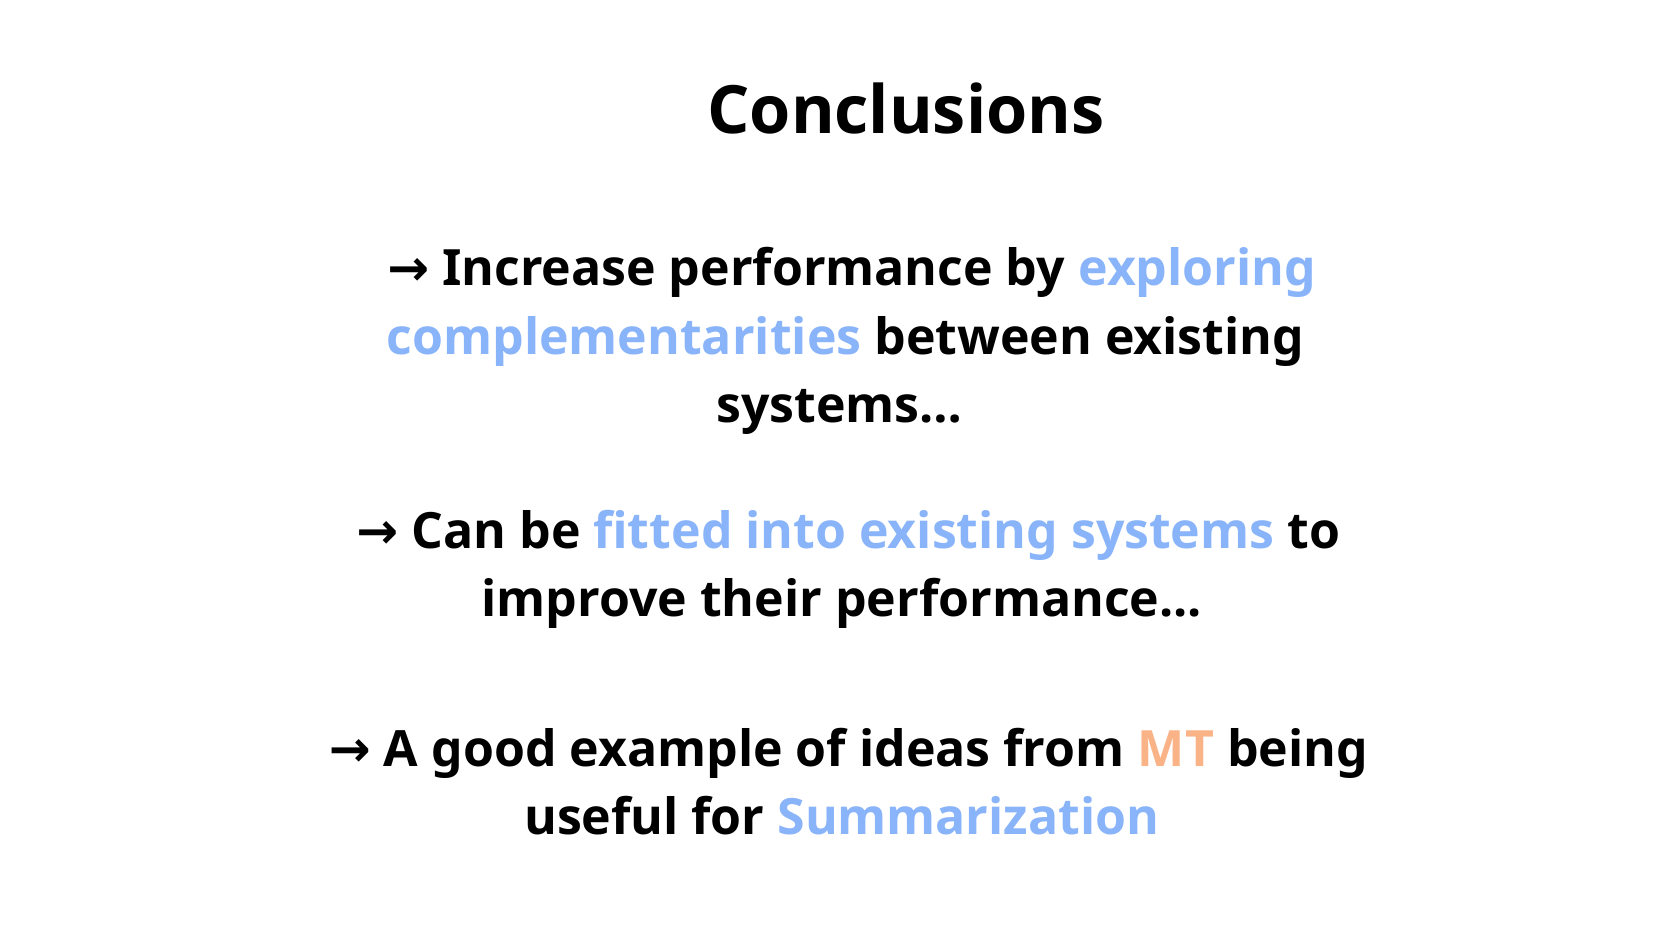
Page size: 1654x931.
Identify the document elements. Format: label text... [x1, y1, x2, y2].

text_box → Increase performance by exploring complementarities between existing systems… [300, 225, 1392, 480]
text_box → A good example of ideas from MT being useful for Summarization [296, 705, 1388, 901]
text_box Conclusions [692, 54, 1088, 151]
text_box → Can be fitted into existing systems to improve their performance... [296, 487, 1388, 683]
